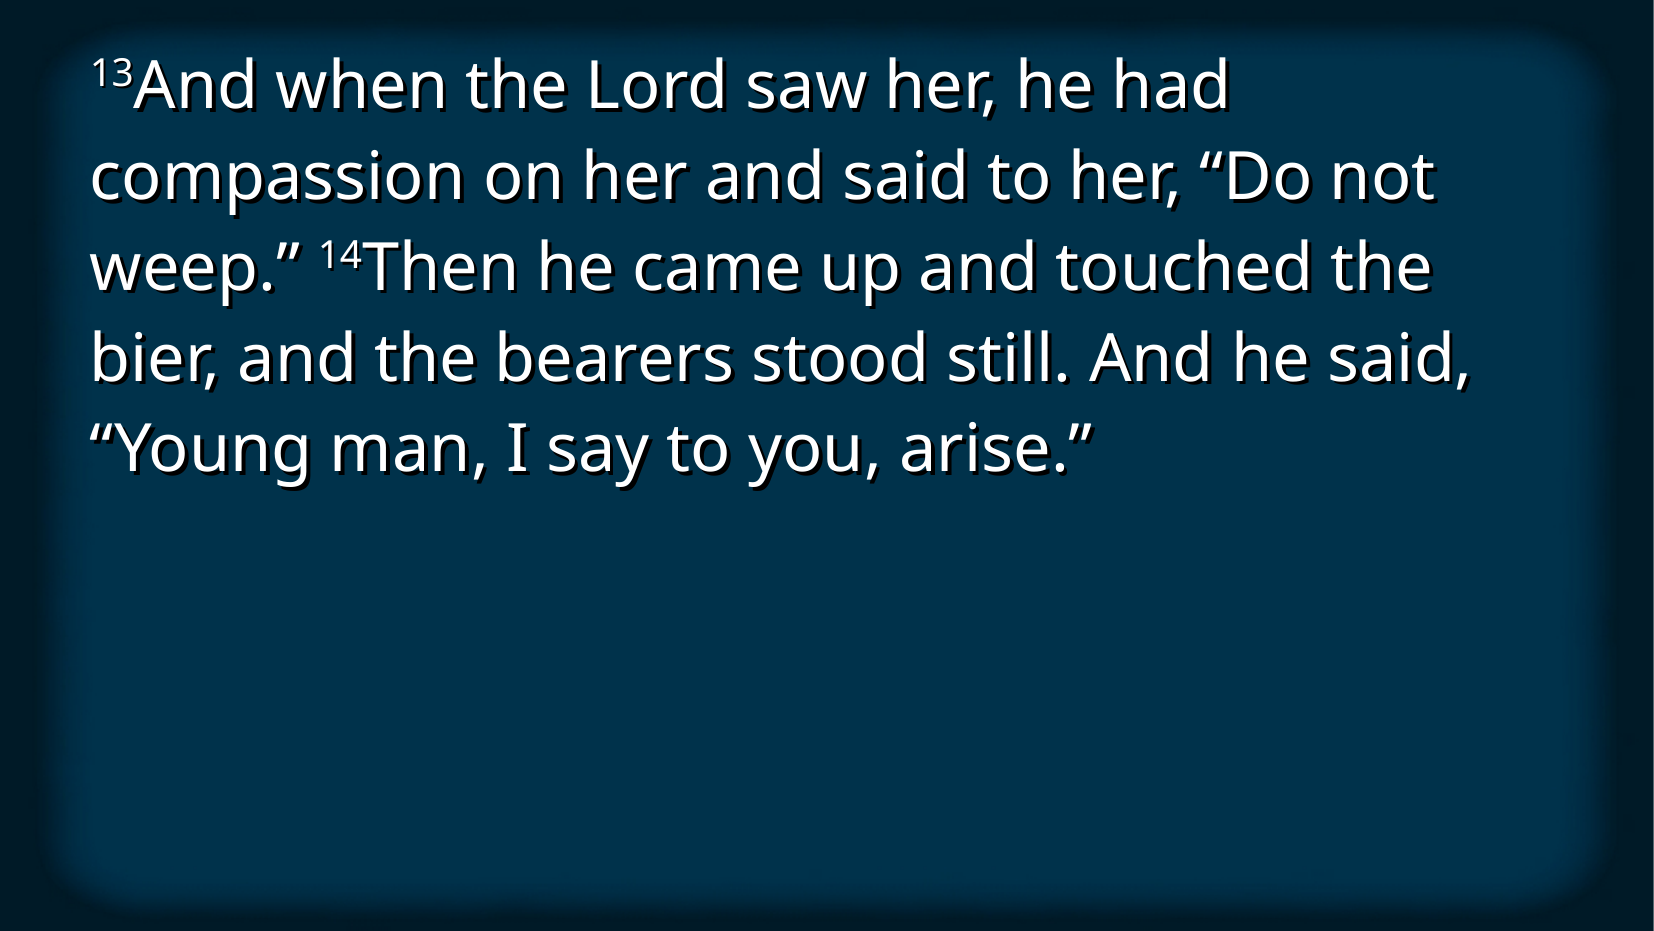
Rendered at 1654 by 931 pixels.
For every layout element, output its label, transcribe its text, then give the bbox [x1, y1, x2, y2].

text_box 13And when the Lord saw her, he had compassion on her and said to her, “Do not weep.” 14Then he came up and touched the bier, and the bearers stood still. And he said, “Young man, I say to you, arise.” [75, 30, 1576, 489]
picture [0, 0, 1654, 931]
